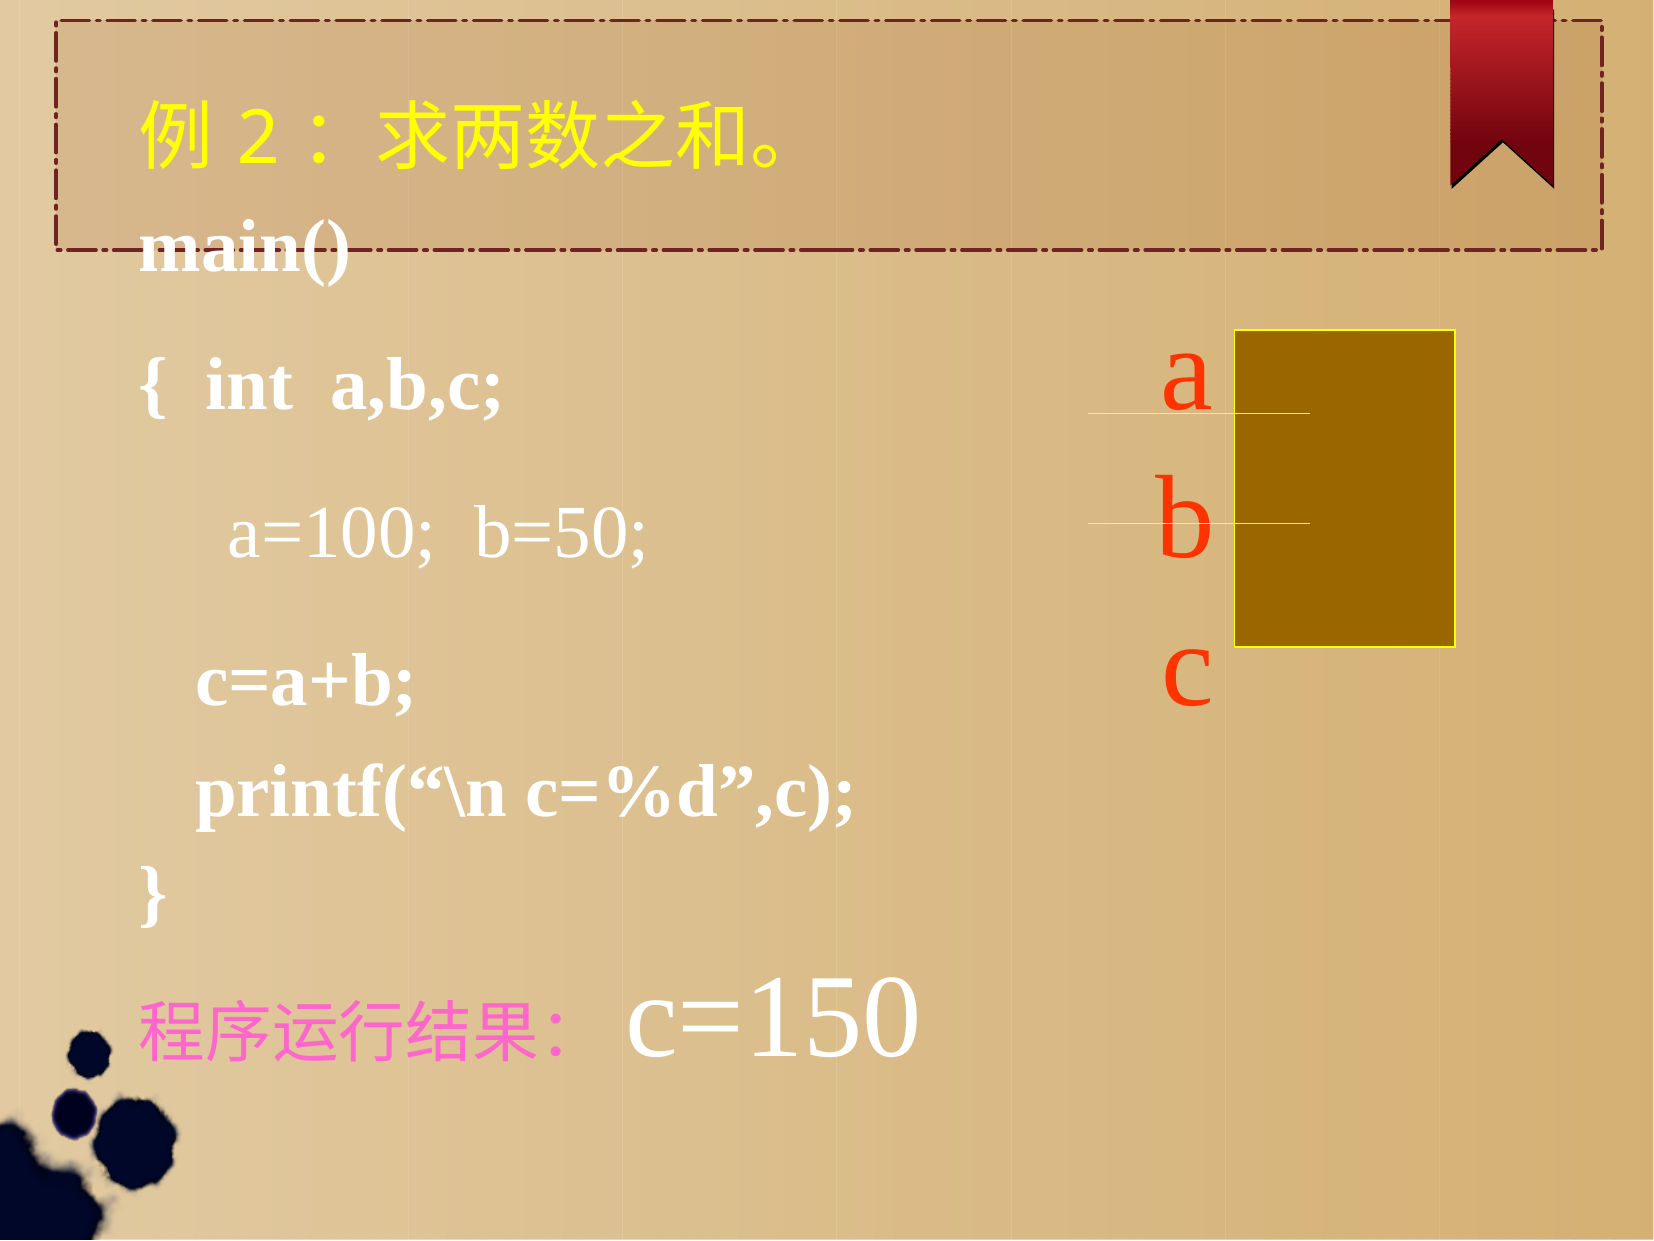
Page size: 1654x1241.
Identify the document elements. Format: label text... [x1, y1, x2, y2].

text_box [1234, 330, 1455, 648]
list 例2：求两数之和。 main() { int a,b,c; a a=100; b=50; b c=a+b; c printf(“\n c=%d”,c); } 程序运行结果：c=150 [124, 68, 1530, 1144]
